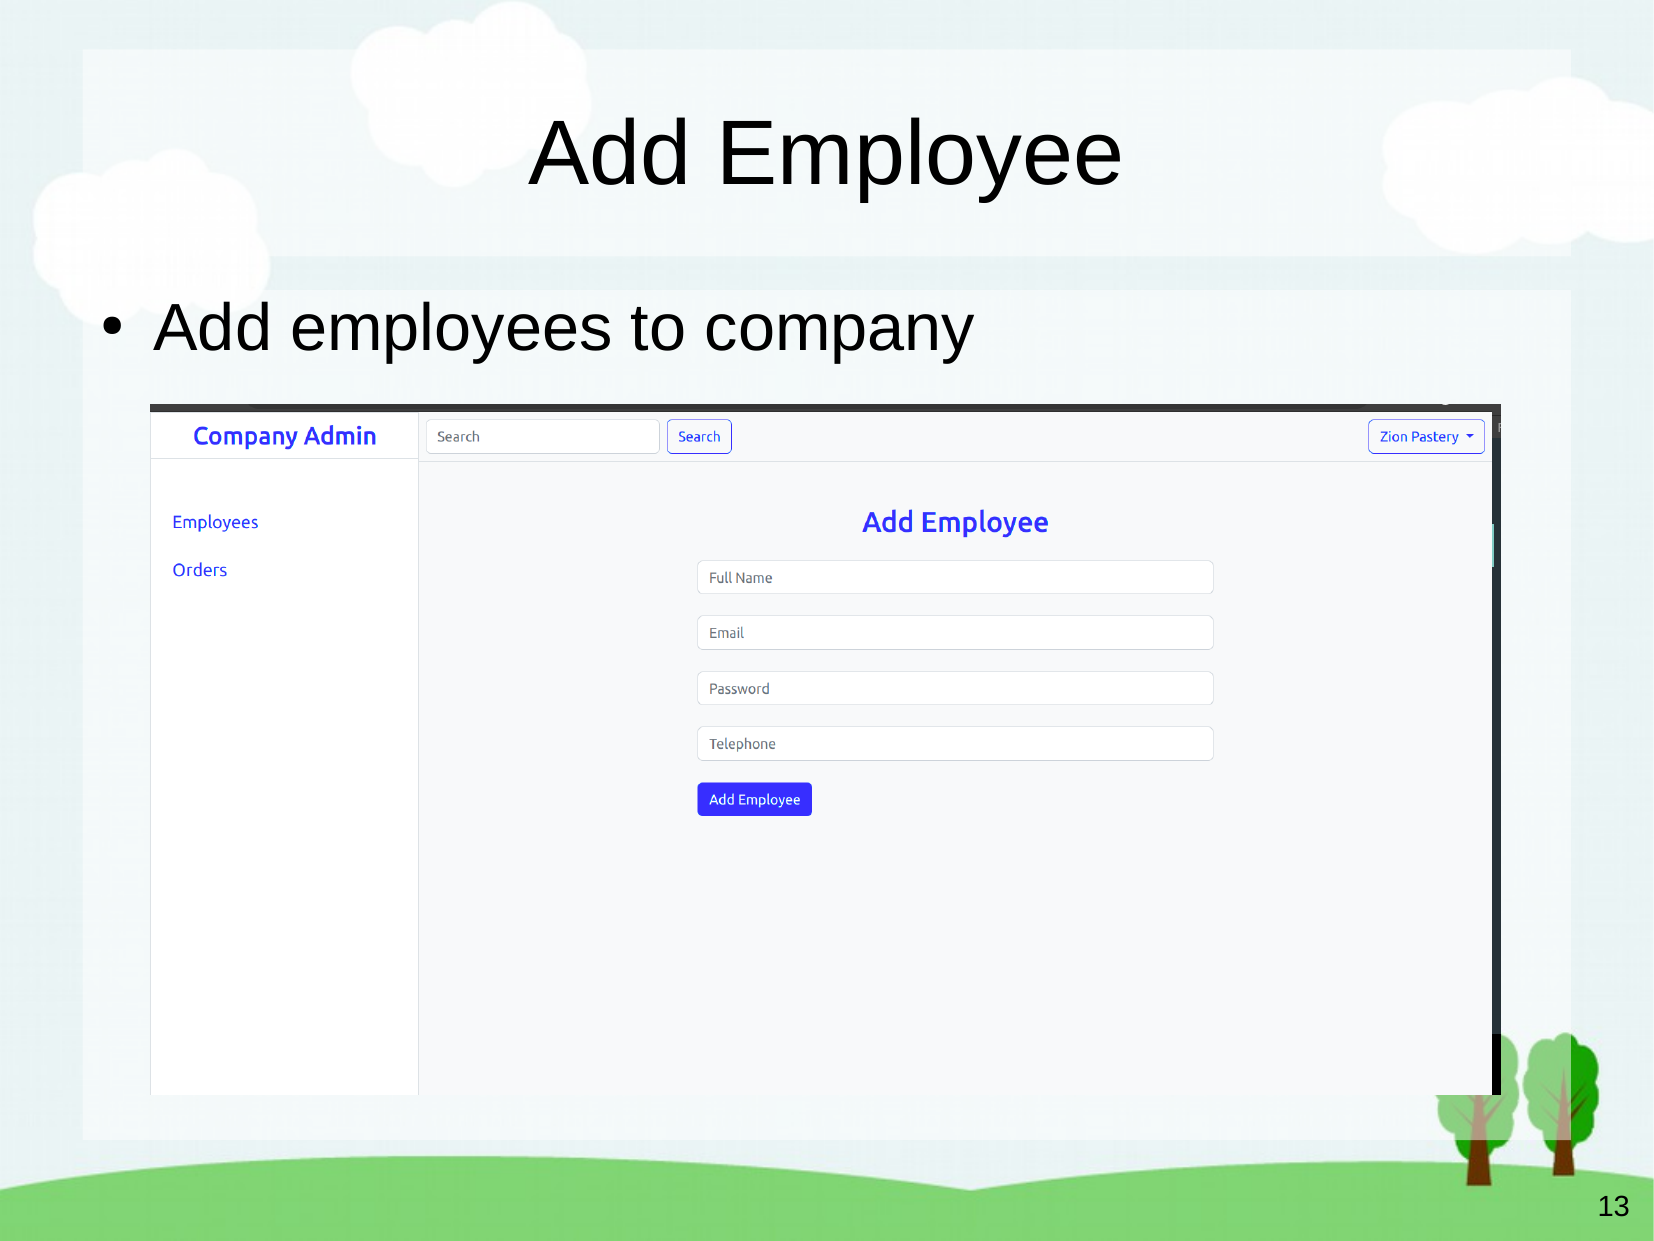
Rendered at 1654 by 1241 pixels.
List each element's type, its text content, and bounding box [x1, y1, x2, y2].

picture [0, 0, 1654, 1241]
list Add employees to company [82, 290, 1571, 1141]
title Add Employee [82, 49, 1571, 257]
